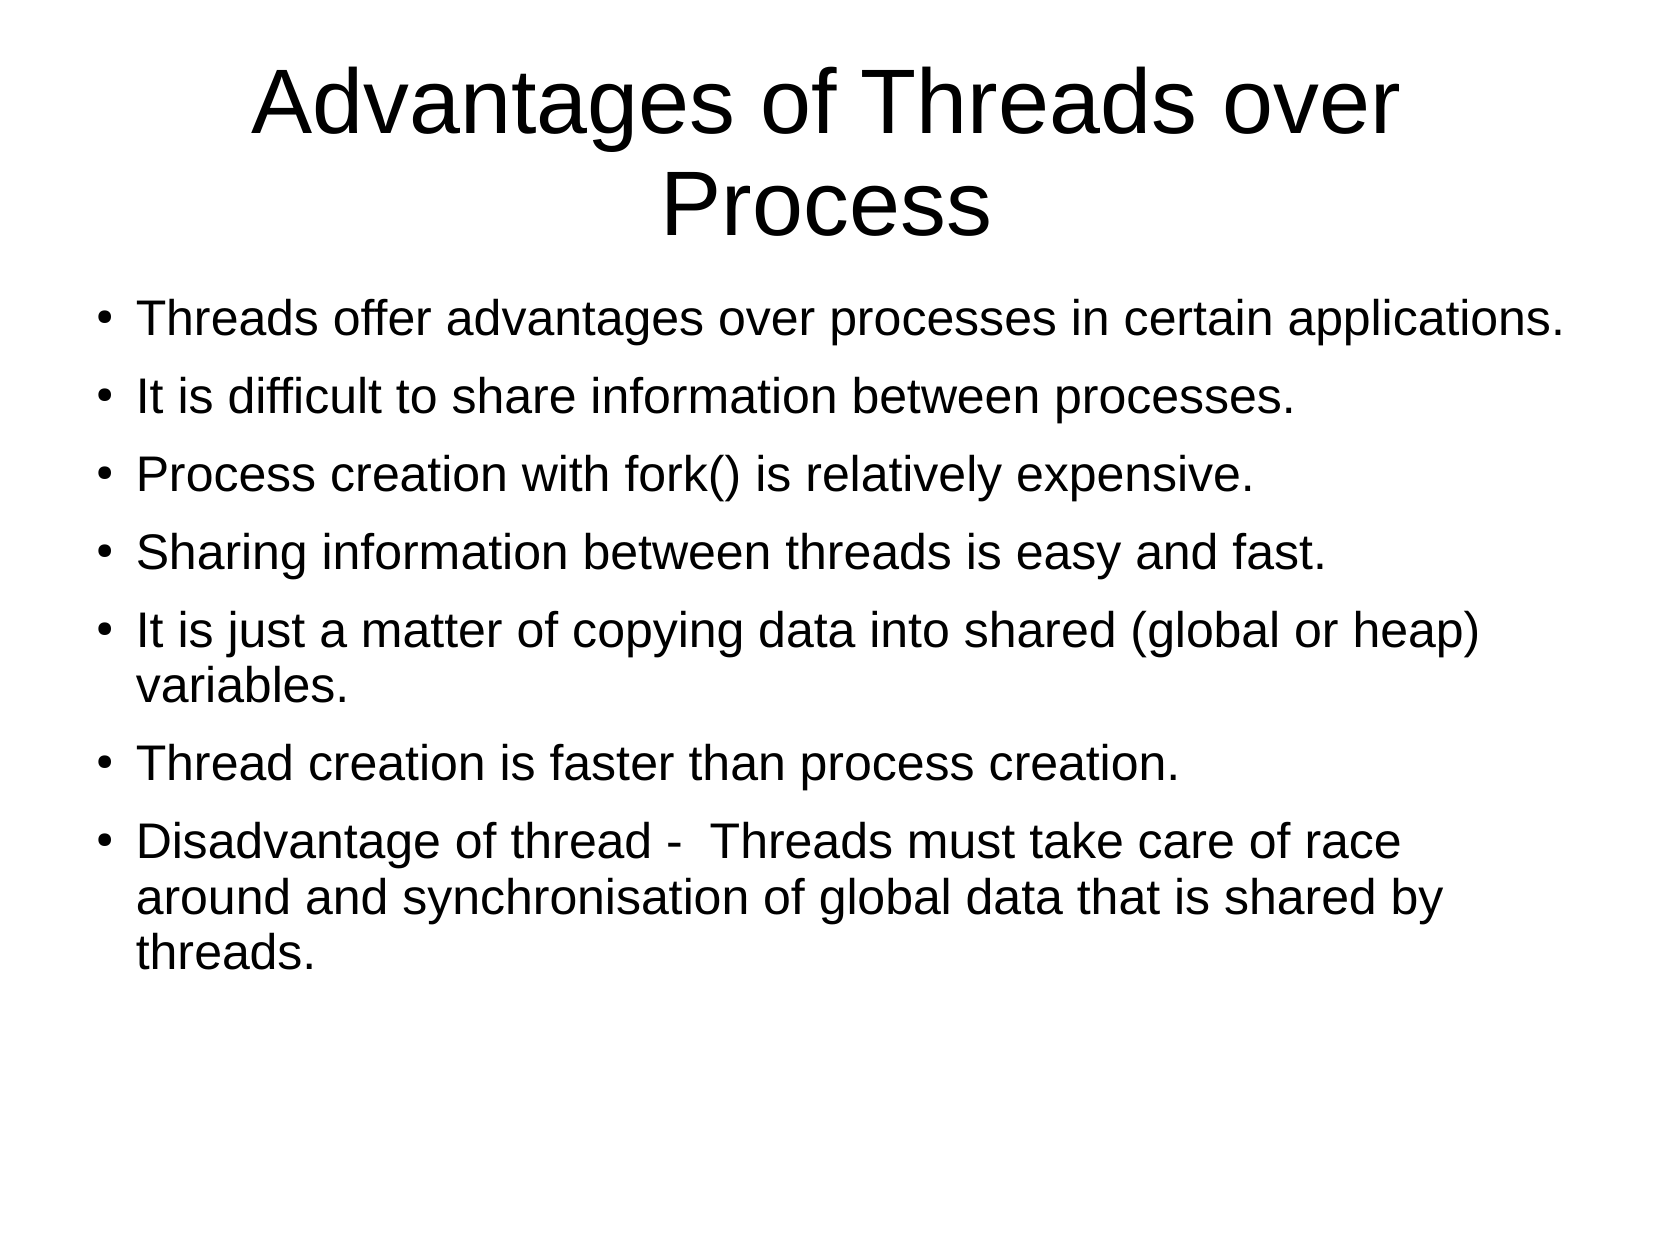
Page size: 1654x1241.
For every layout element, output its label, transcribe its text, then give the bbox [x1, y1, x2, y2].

title Advantages of Threads over Process [82, 49, 1571, 257]
list Threads offer advantages over processes in certain applications. It is difficult to share information between processes. Process creation with fork() is relatively expensive. Sharing information between threads is easy and fast. It is just a matter of copying data into shared (global or heap) variables. Thread creation is faster than process creation. Disadvantage of thread - Threads must take care of race around and synchronisation of global data that is shared by threads. [82, 290, 1571, 1010]
